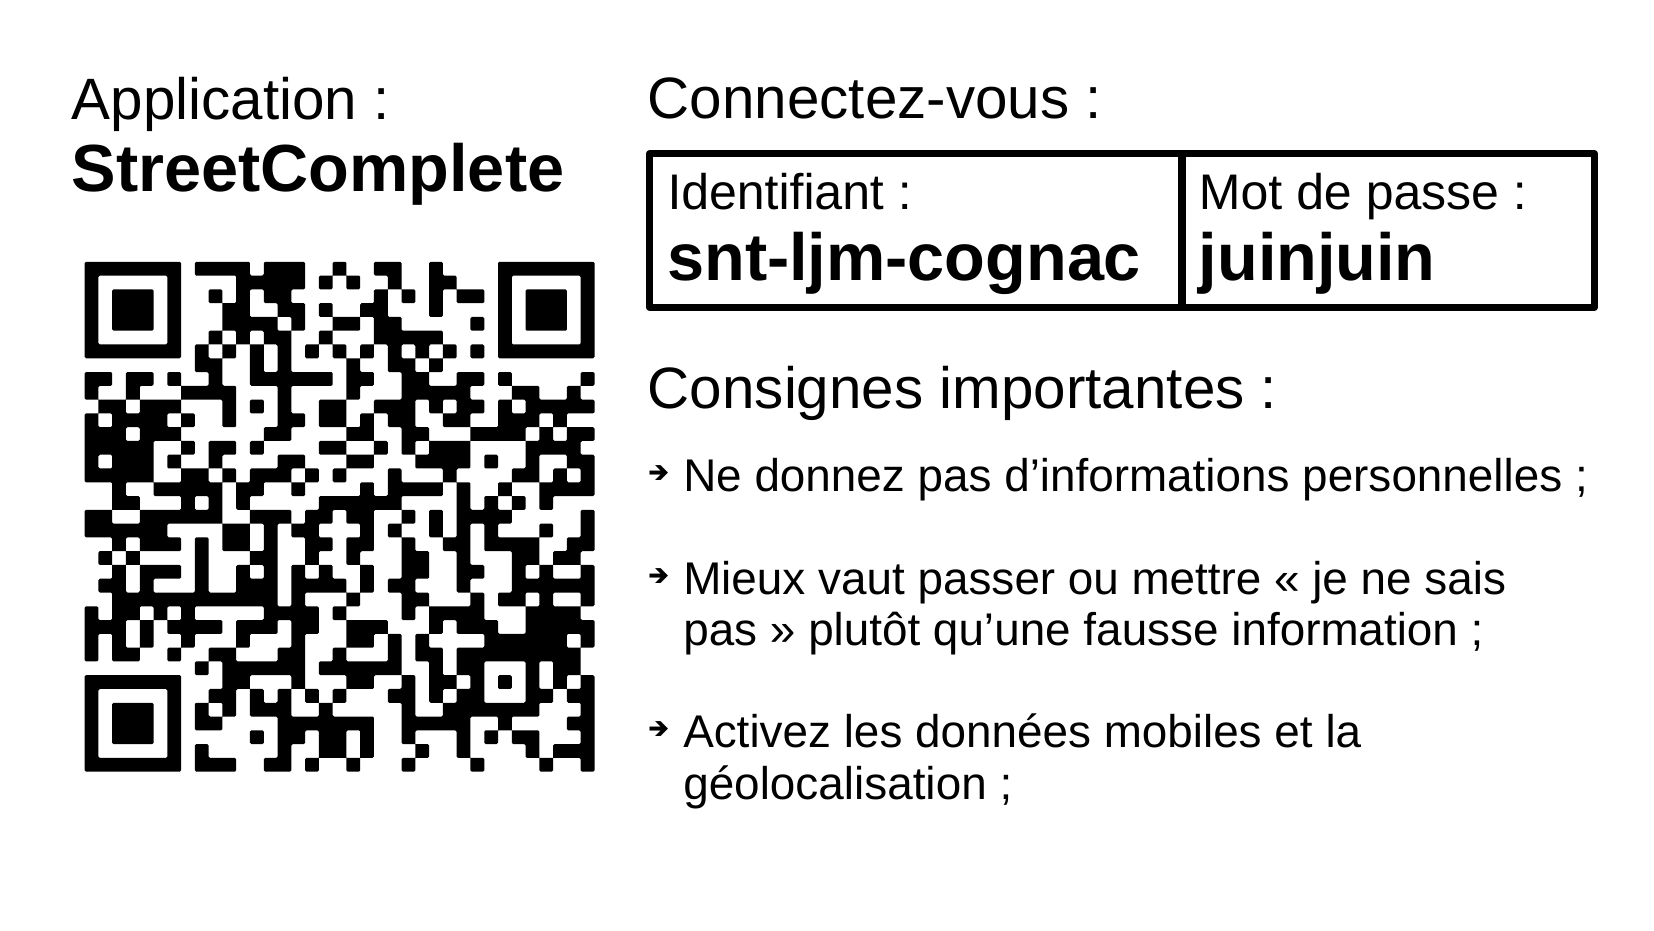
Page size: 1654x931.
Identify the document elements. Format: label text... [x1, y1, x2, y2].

text_box Identifiant : snt-ljm-cognac [649, 153, 1184, 308]
text_box Consignes importantes : Ne donnez pas d’informations personnelles ; Mieux vaut passer ou mettre « je ne sais pas » plutôt qu’une fausse information ; Activez les données mobiles et la géolocalisation ; [633, 348, 1625, 817]
text_box Mot de passe : juinjuin [1186, 153, 1595, 308]
text_box Connectez-vous : [633, 58, 1118, 139]
picture [29, 206, 650, 827]
text_box Application : StreetComplete [57, 59, 591, 206]
